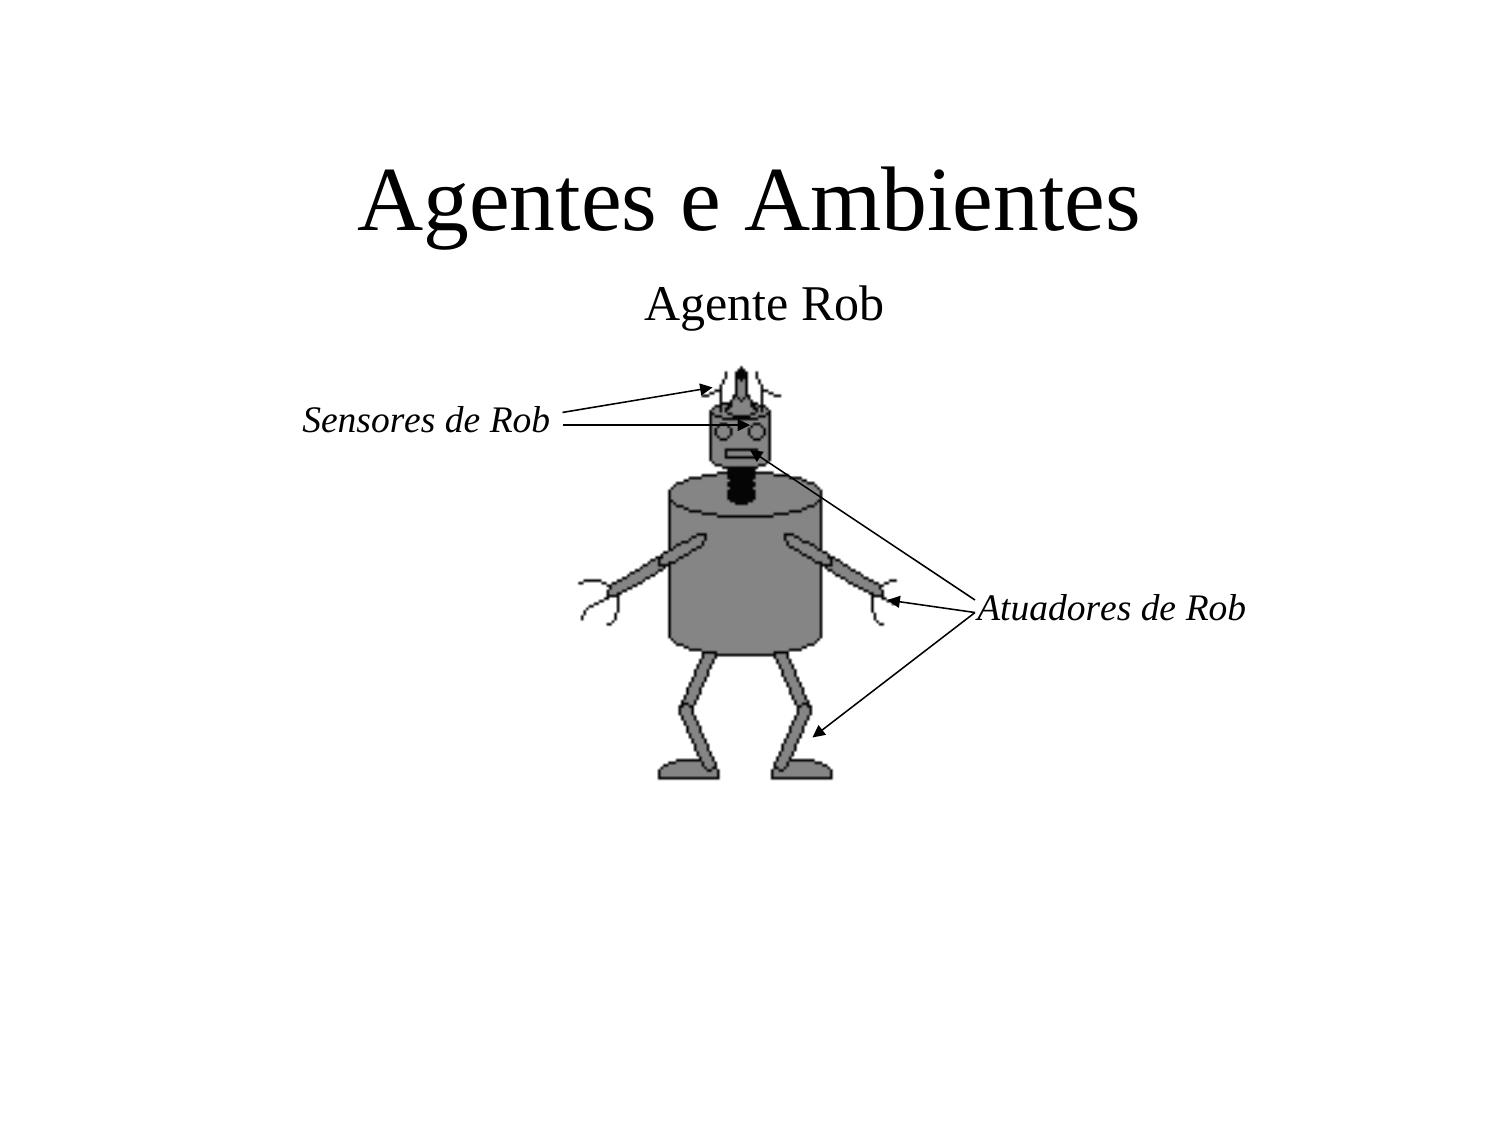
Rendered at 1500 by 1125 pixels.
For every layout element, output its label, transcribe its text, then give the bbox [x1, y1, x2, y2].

text_box Sensores de Rob [287, 387, 566, 448]
text_box Agente Rob [629, 262, 900, 338]
picture [574, 362, 913, 788]
title Agentes e Ambientes [112, 99, 1388, 288]
text_box Atuadores de Rob [962, 574, 1262, 636]
